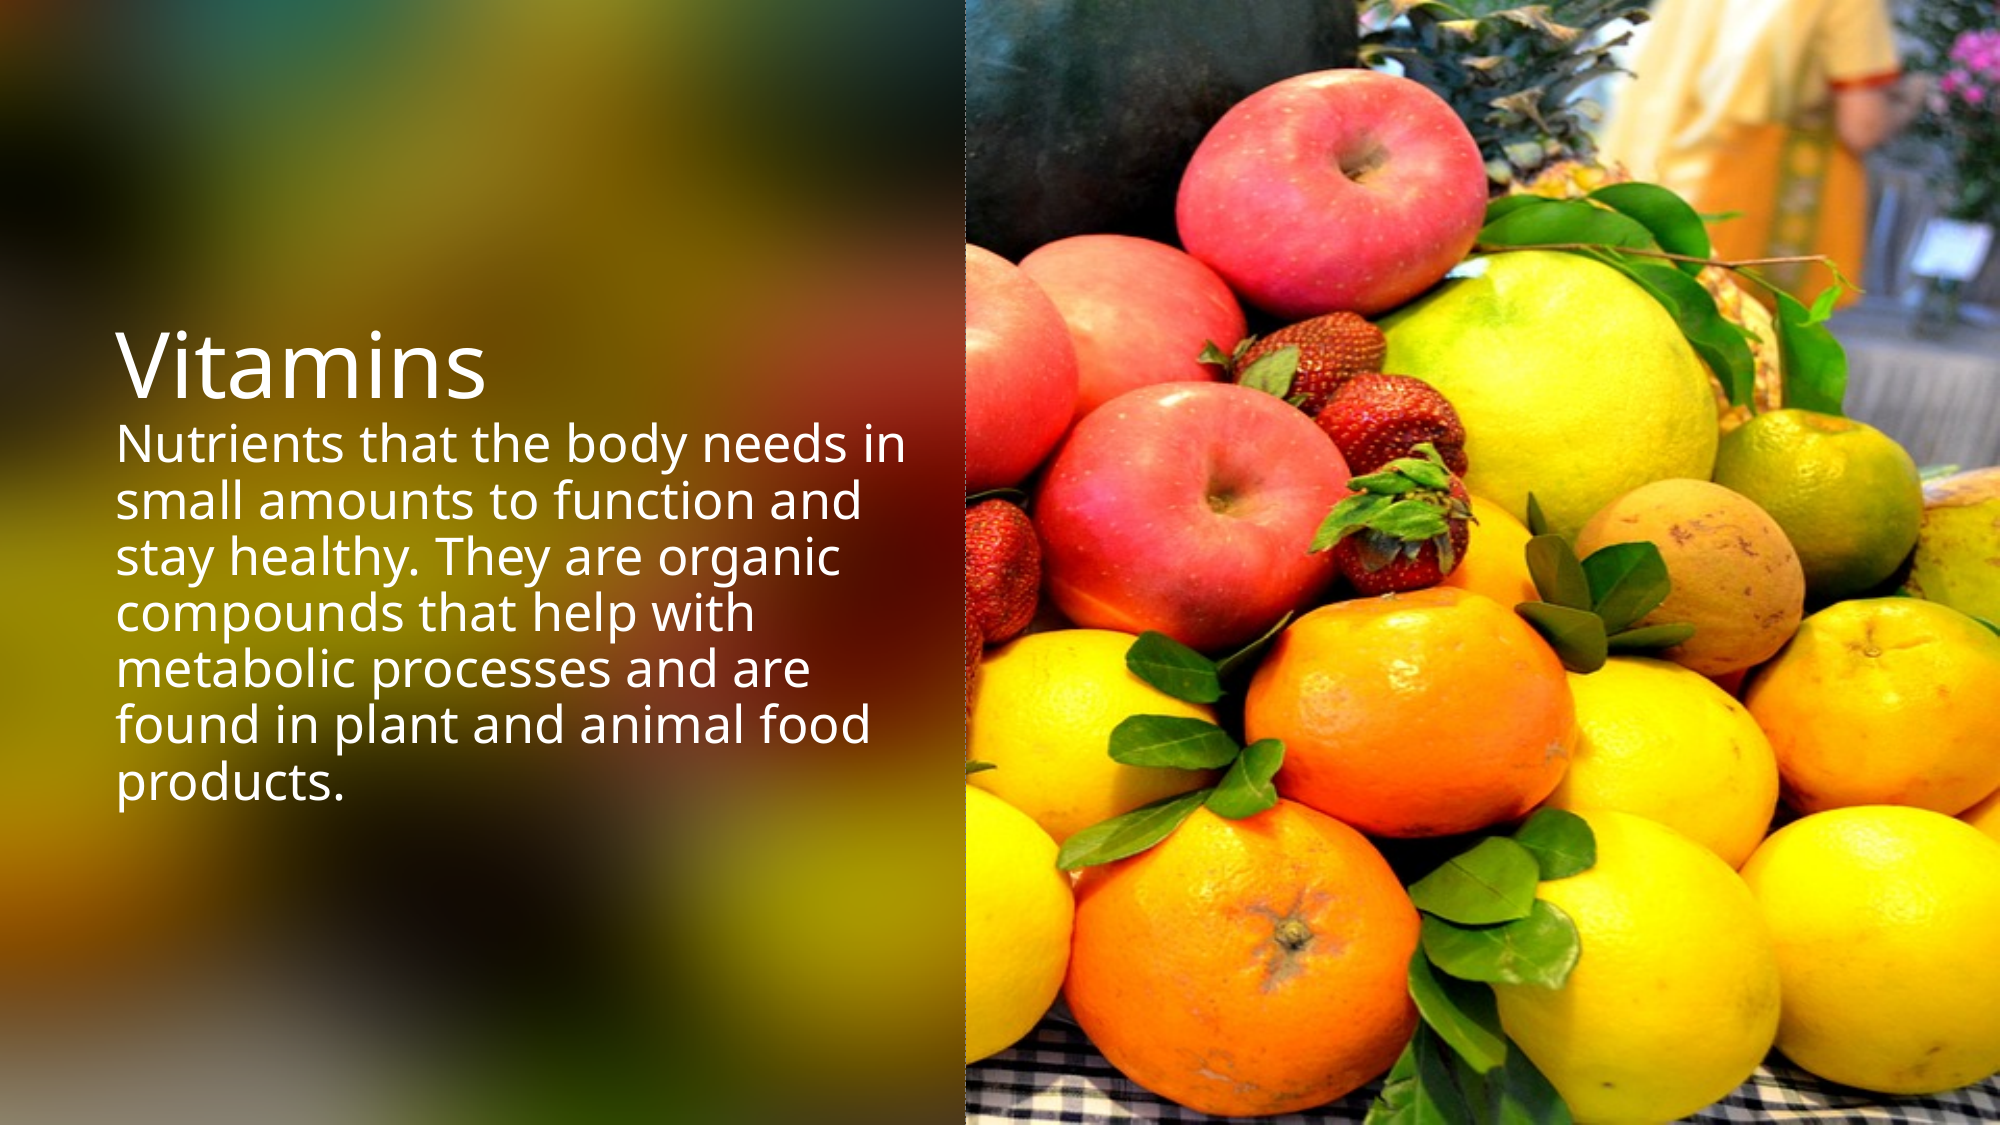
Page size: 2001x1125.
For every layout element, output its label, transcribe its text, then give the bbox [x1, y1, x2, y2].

title Vitamins Nutrients that the body needs in small amounts to function and stay healthy. They are organic compounds that help with metabolic processes and are found in plant and animal food products. [100, 311, 940, 792]
picture [0, 0, 2000, 1125]
